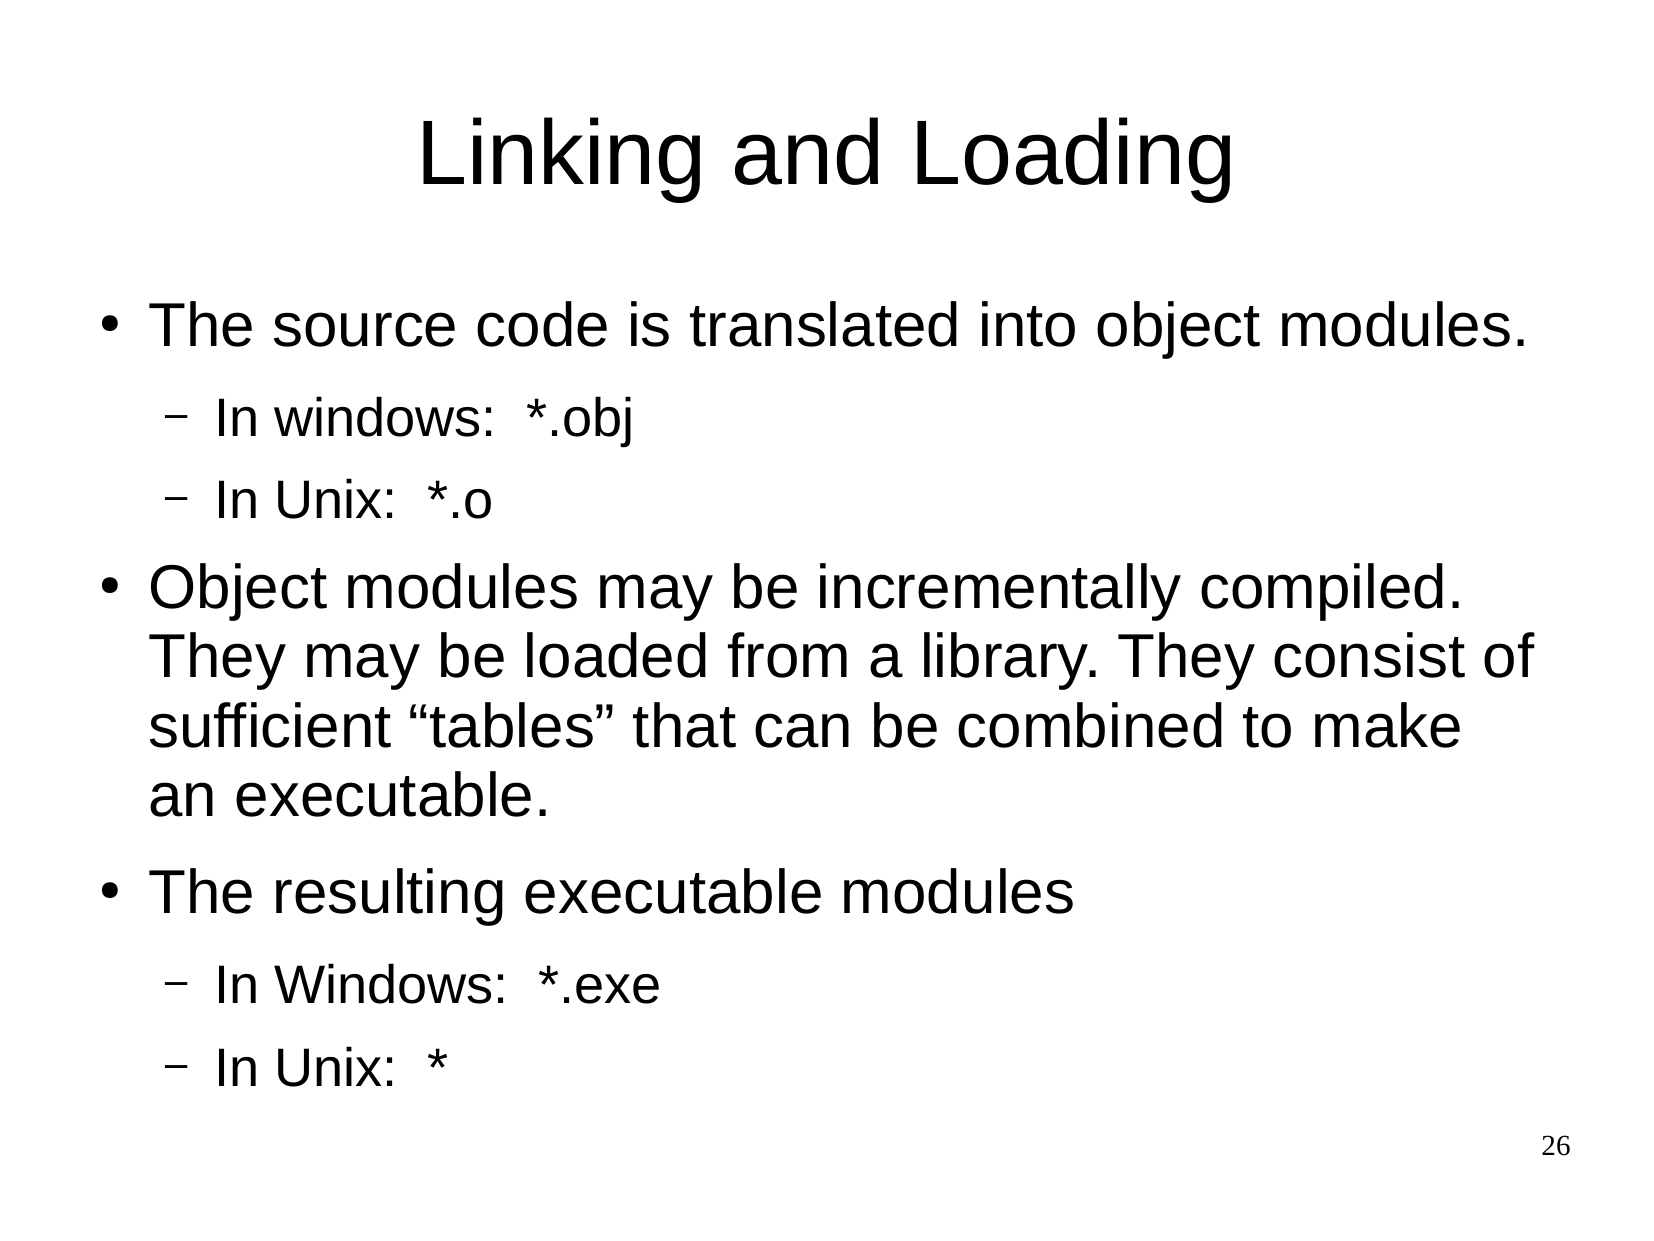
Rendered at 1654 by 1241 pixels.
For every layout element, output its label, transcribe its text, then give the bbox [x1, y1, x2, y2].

list The source code is translated into object modules. In windows: *.obj In Unix: *.o Object modules may be incrementally compiled. They may be loaded from a library. They consist of sufficient “tables” that can be combined to make an executable. The resulting executable modules In Windows: *.exe In Unix: * [82, 290, 1538, 1126]
title Linking and Loading [82, 49, 1571, 257]
